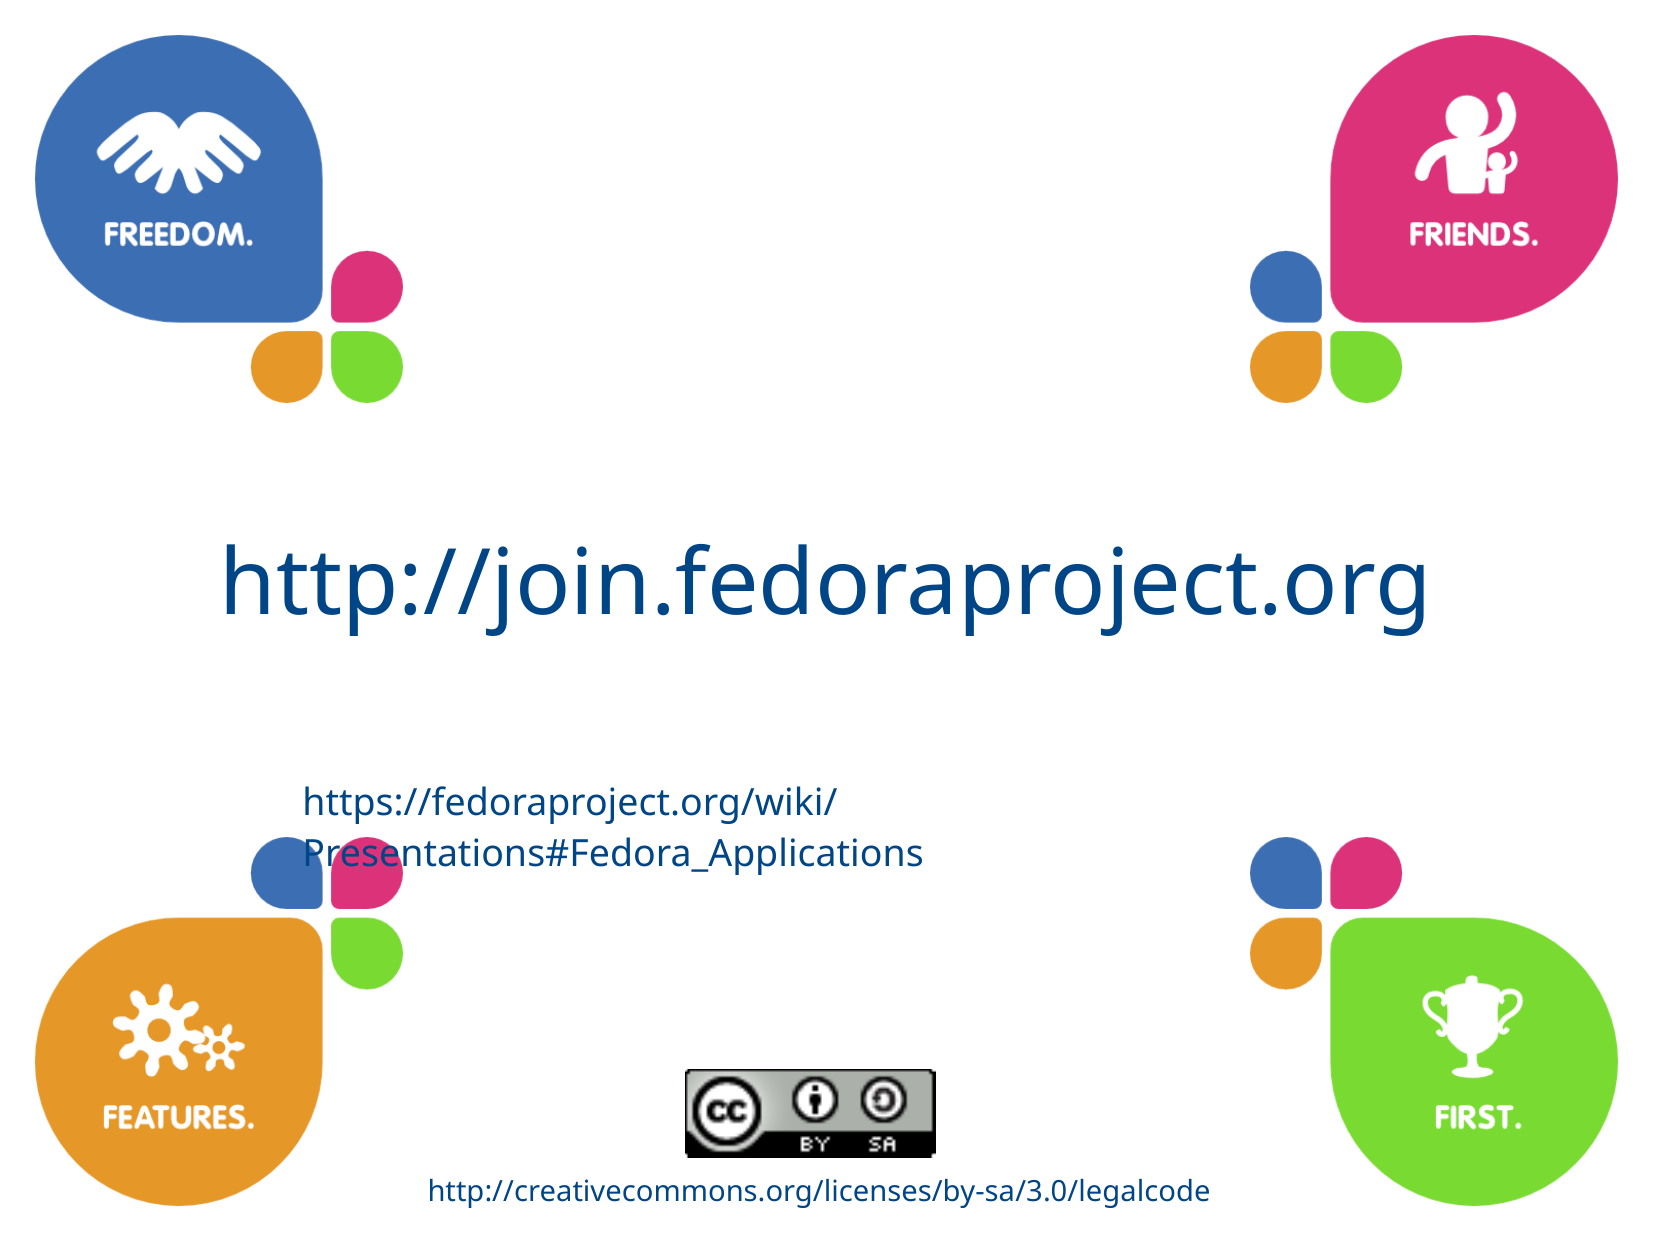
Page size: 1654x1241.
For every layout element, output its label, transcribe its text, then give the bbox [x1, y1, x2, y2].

picture [1250, 837, 1618, 1206]
picture [35, 837, 403, 1206]
title http://join.fedoraproject.org [82, 56, 1571, 1102]
picture [1250, 35, 1618, 403]
text_box http://creativecommons.org/licenses/by-sa/3.0/legalcode [412, 1162, 1241, 1220]
text_box https://fedoraproject.org/wiki/Presentations#Fedora_Applications [287, 768, 1388, 826]
picture [35, 35, 403, 403]
picture [685, 1069, 936, 1158]
